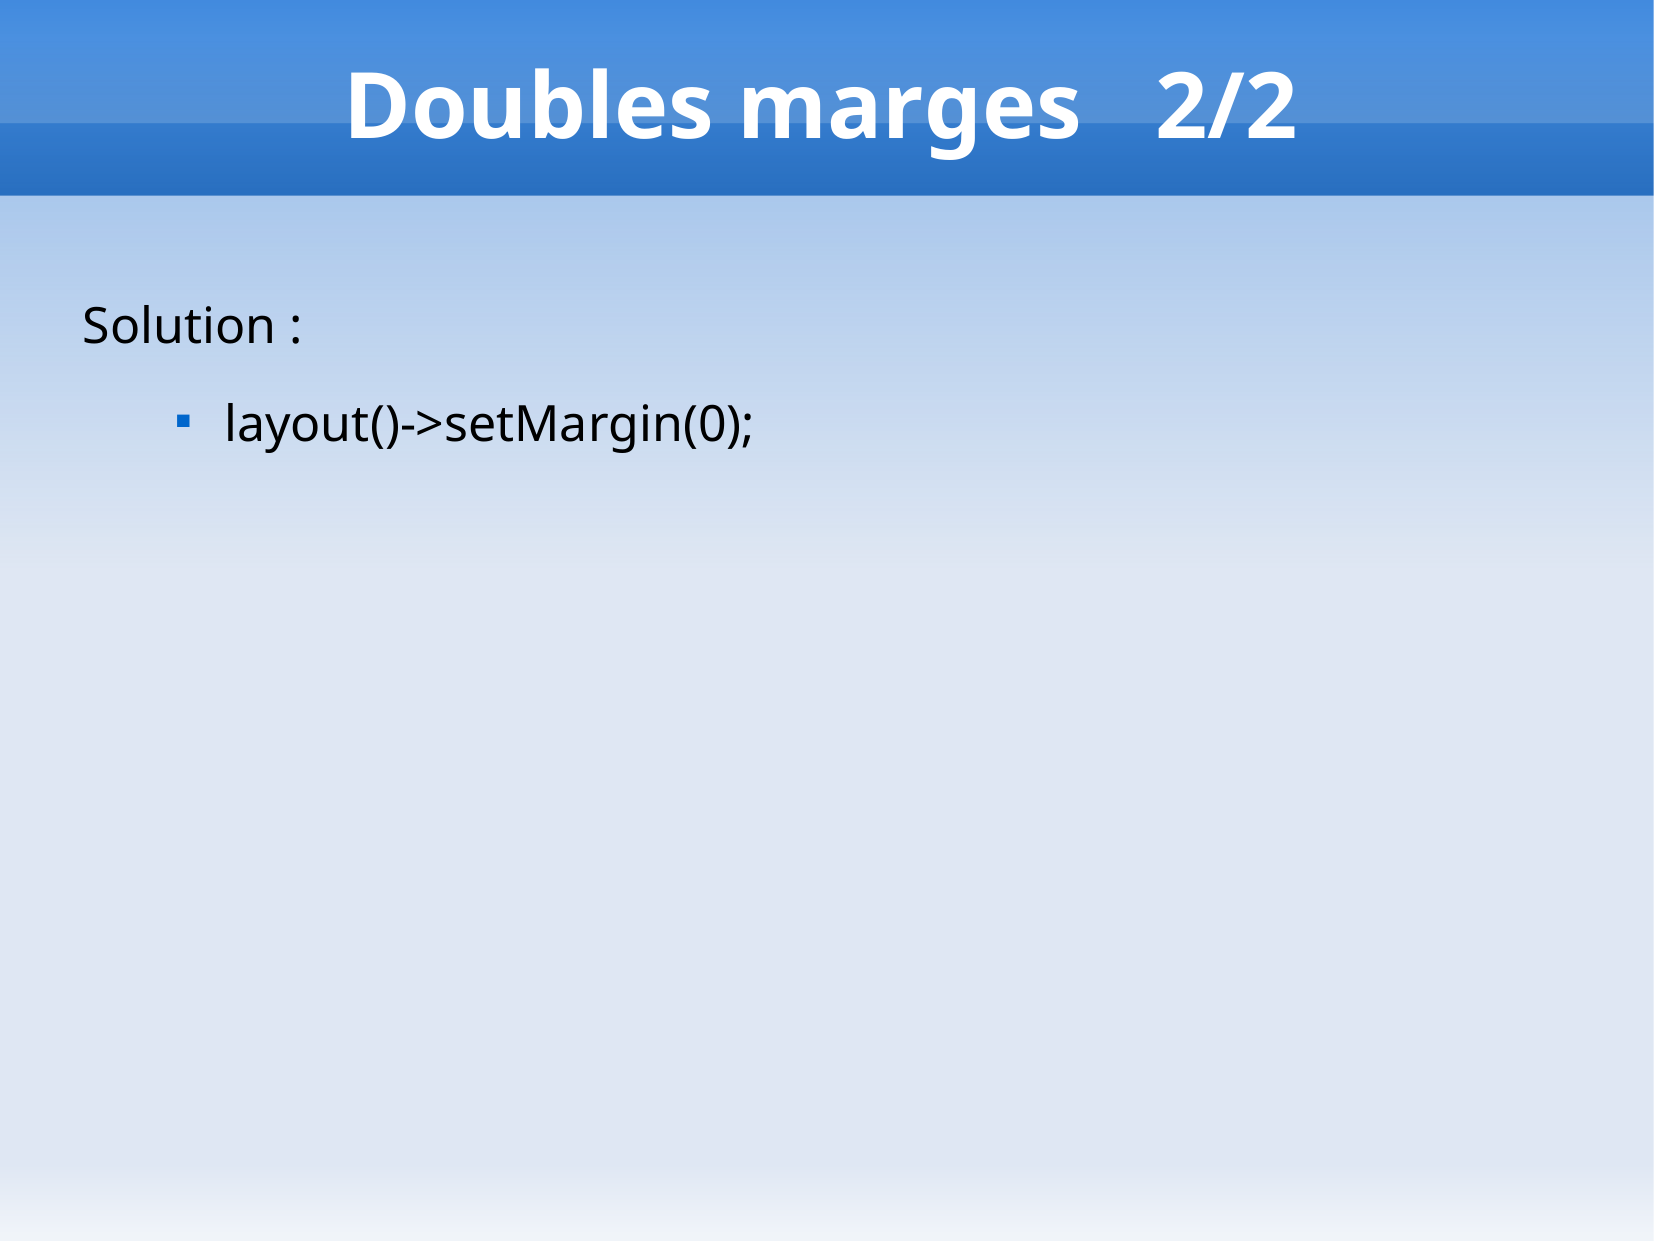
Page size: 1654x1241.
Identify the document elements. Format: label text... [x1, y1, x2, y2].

picture [0, 0, 1654, 1241]
title Doubles marges 2/2 [76, 0, 1565, 208]
list Solution : layout()->setMargin(0); [82, 290, 1571, 1109]
